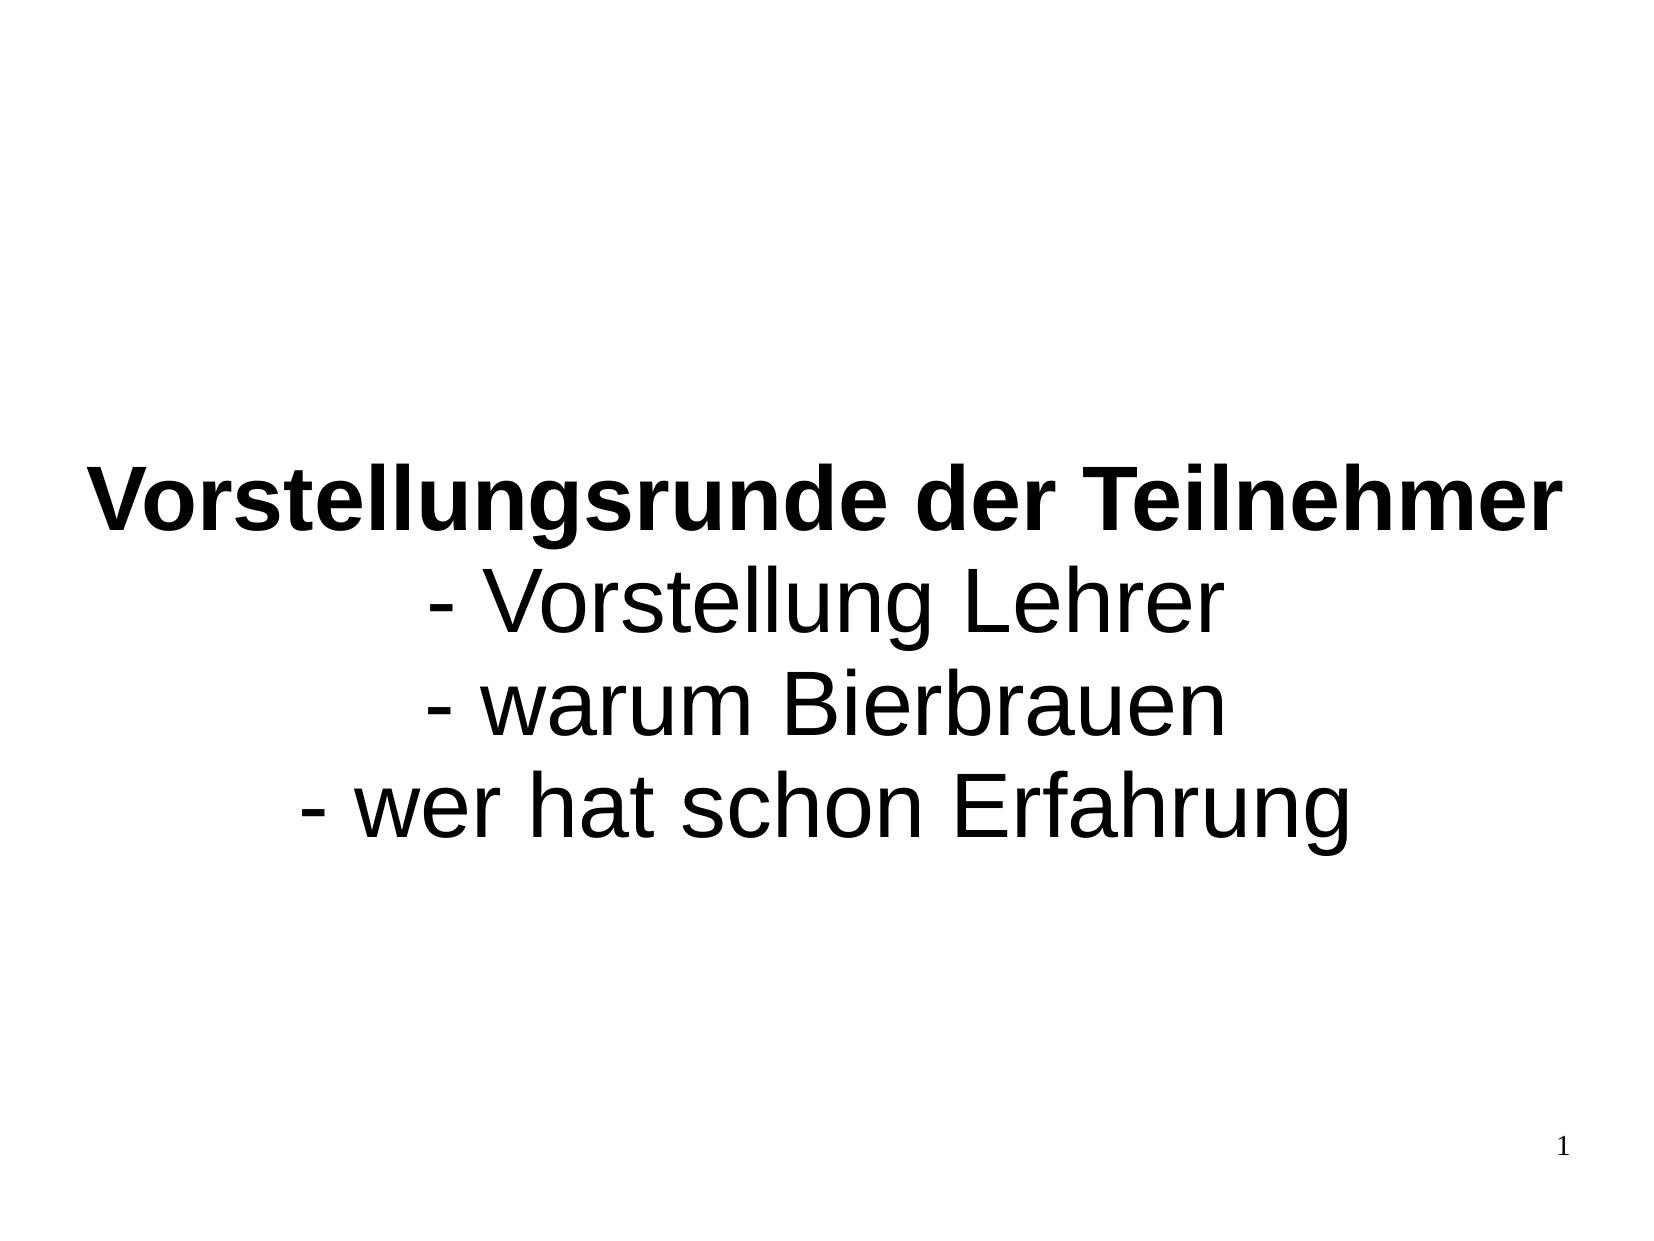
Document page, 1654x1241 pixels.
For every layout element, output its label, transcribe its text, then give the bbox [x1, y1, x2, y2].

title Vorstellungsrunde der Teilnehmer - Vorstellung Lehrer - warum Bierbrauen - wer hat schon Erfahrung [82, 447, 1571, 858]
